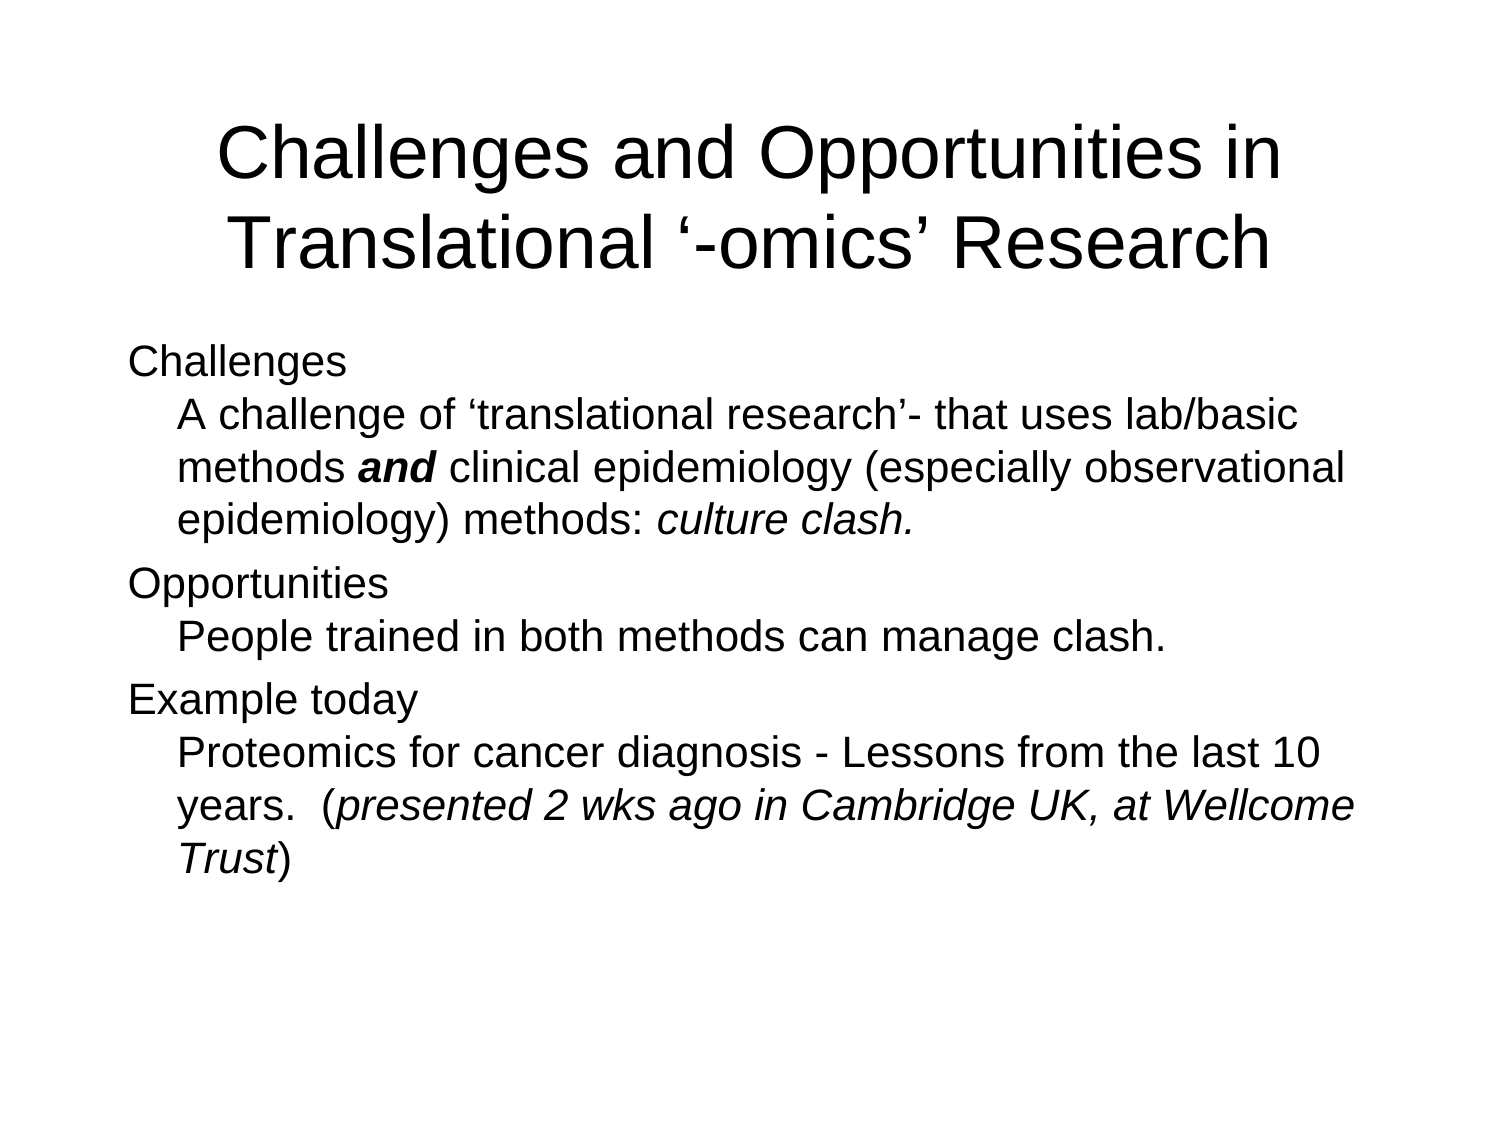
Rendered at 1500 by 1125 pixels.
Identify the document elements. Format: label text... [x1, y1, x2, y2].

list Challenges A challenge of ‘translational research’- that uses lab/basic methods and clinical epidemiology (especially observational epidemiology) methods: culture clash. Opportunities People trained in both methods can manage clash. Example today Proteomics for cancer diagnosis - Lessons from the last 10 years. (presented 2 wks ago in Cambridge UK, at Wellcome Trust) [112, 324, 1388, 1000]
title Challenges and Opportunities in Translational ‘-omics’ Research [112, 96, 1388, 292]
